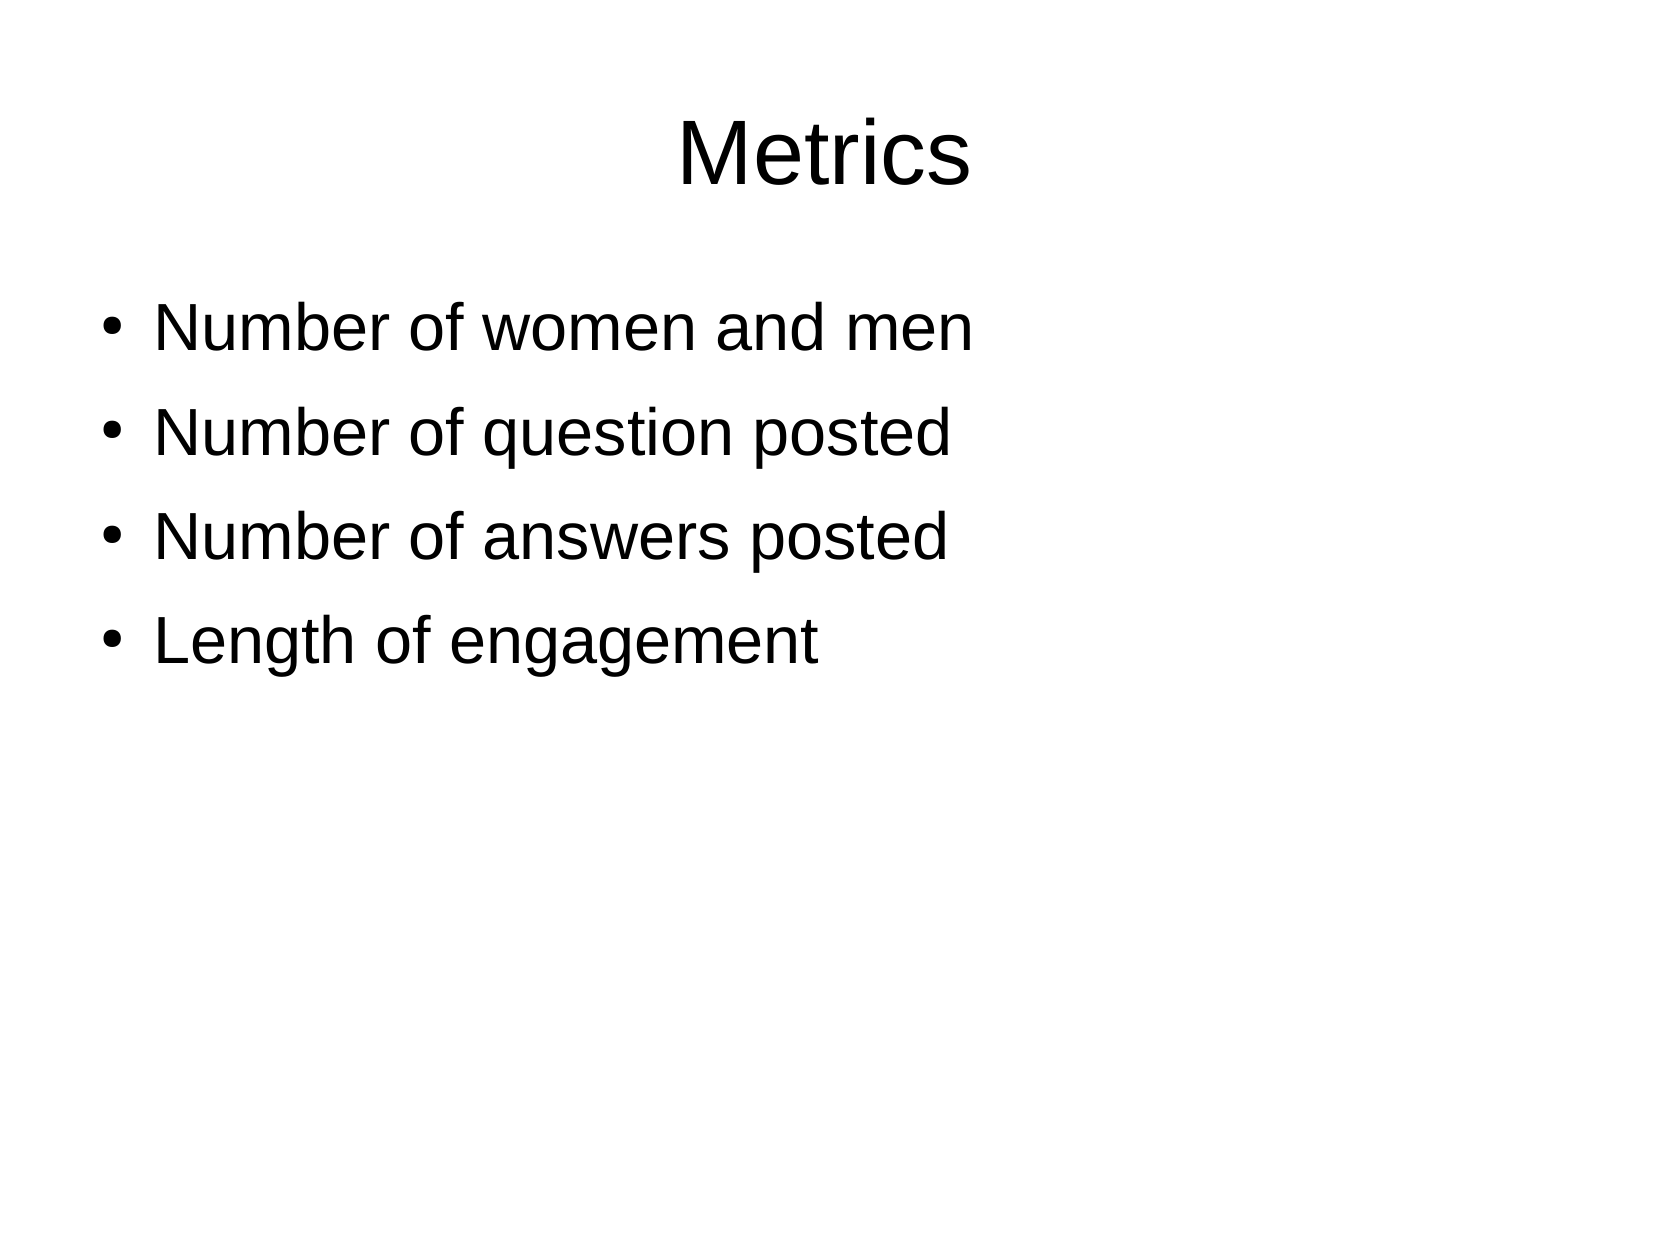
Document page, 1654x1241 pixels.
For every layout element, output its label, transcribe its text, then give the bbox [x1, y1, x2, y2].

list Number of women and men Number of question posted Number of answers posted Length of engagement [82, 290, 1571, 1010]
title Metrics [82, 49, 1571, 257]
